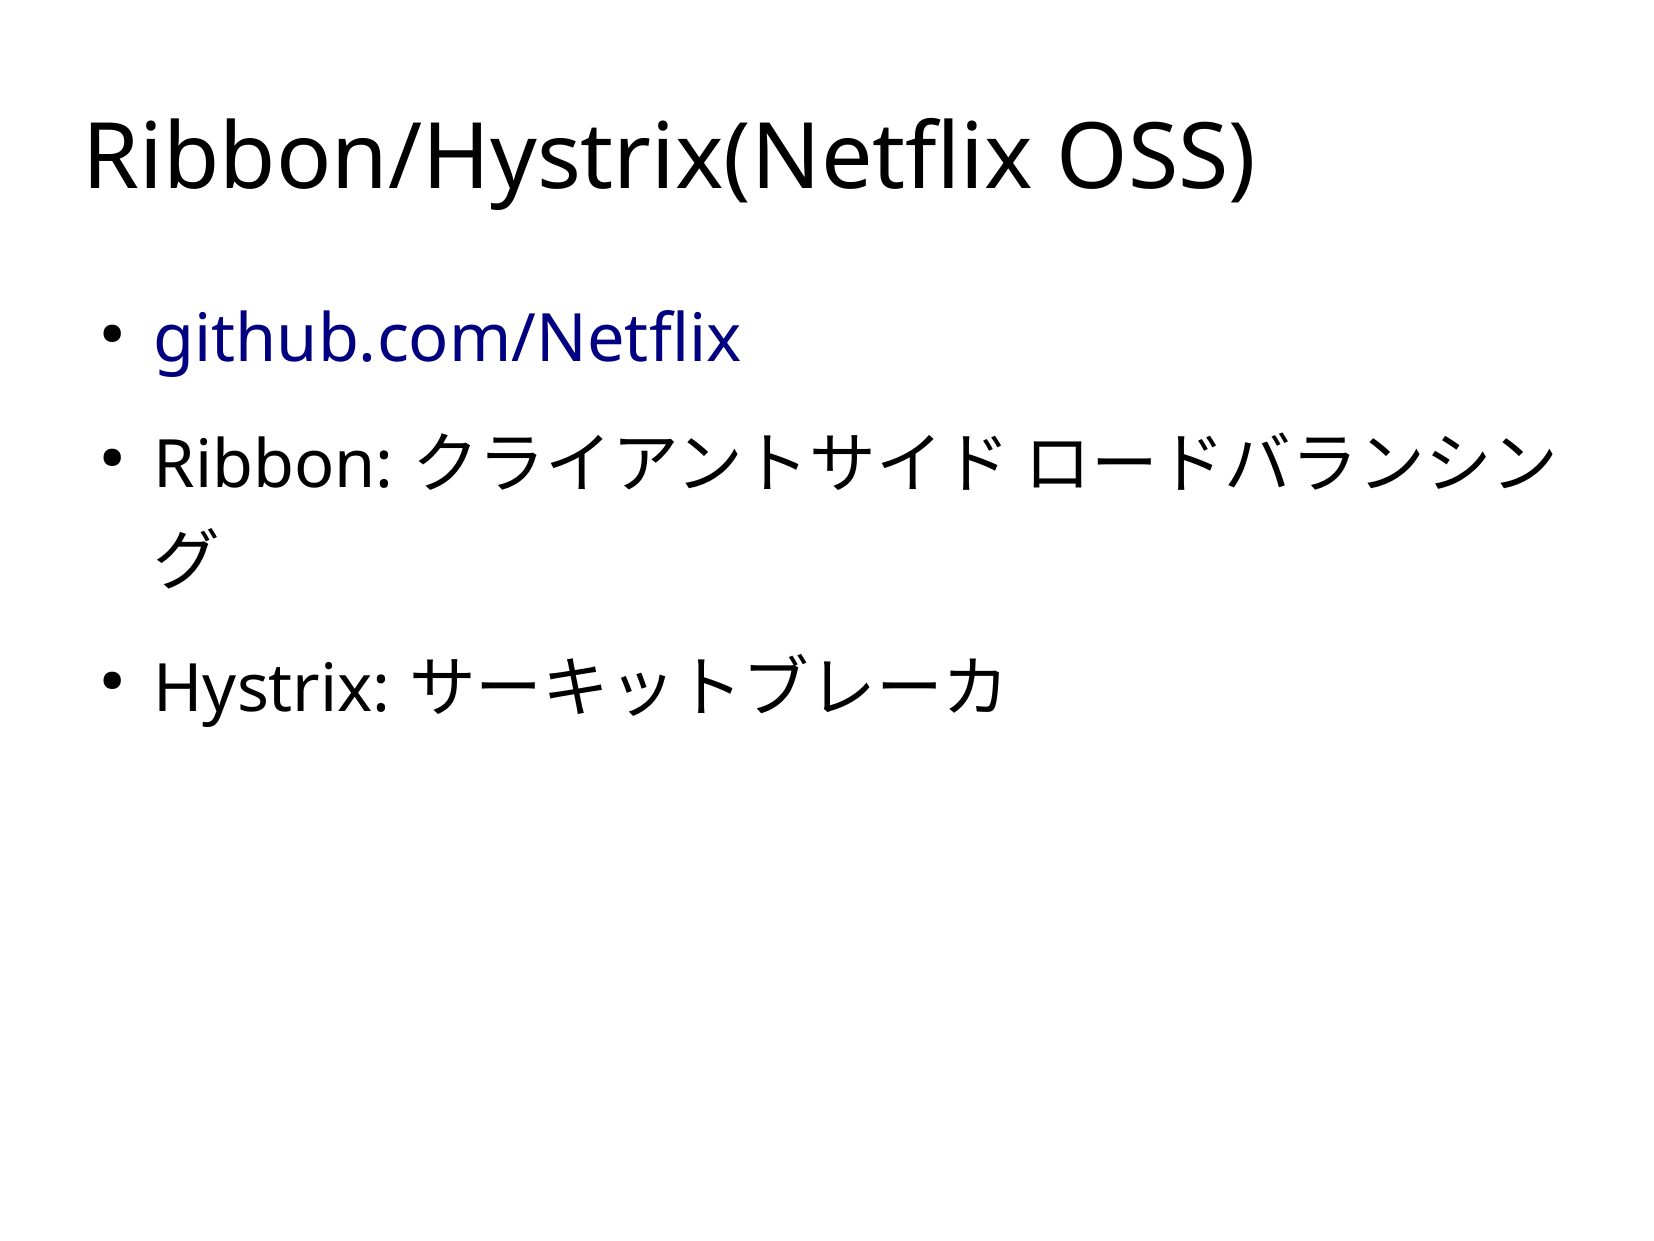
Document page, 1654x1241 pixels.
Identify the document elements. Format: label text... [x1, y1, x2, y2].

list github.com/Netflix Ribbon:クライアントサイド ロードバランシング Hystrix:サーキットブレーカ [82, 290, 1571, 1010]
title Ribbon/Hystrix(Netflix OSS) [82, 49, 1571, 257]
